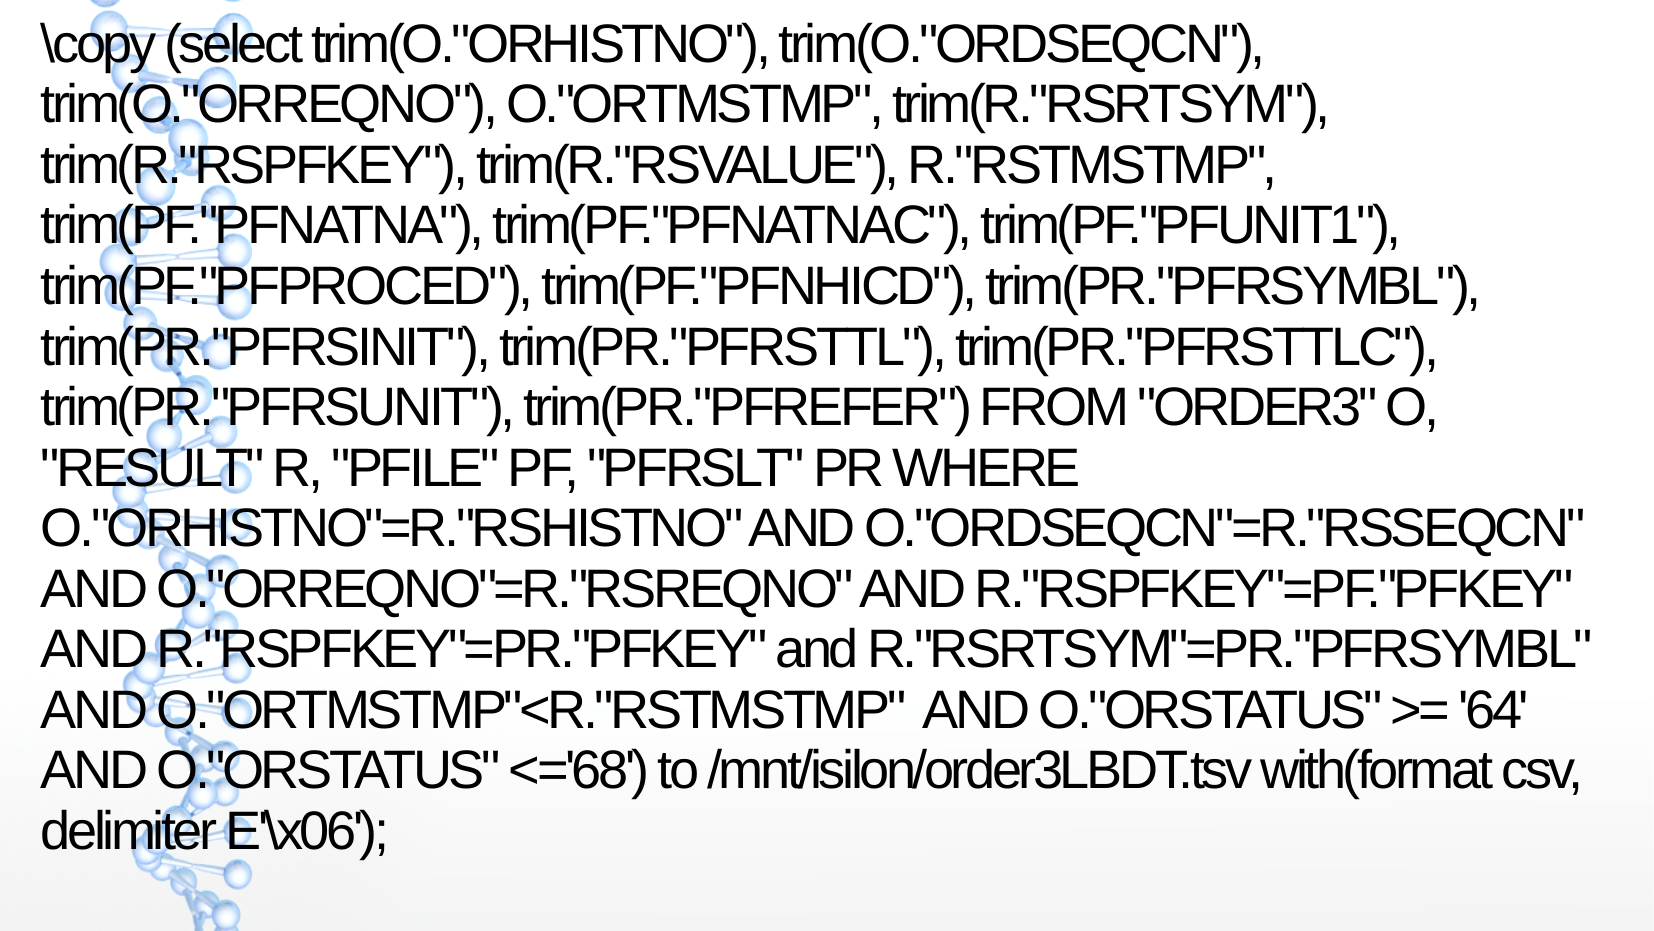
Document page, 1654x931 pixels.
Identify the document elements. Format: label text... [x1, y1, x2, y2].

picture [0, 0, 1654, 931]
text_box \copy (select trim(O."ORHISTNO"), trim(O."ORDSEQCN"), trim(O."ORREQNO"), O."ORTMSTMP", trim(R."RSRTSYM"), trim(R."RSPFKEY"), trim(R."RSVALUE"), R."RSTMSTMP", trim(PF."PFNATNA"), trim(PF."PFNATNAC"), trim(PF."PFUNIT1"), trim(PF."PFPROCED"), trim(PF."PFNHICD"), trim(PR."PFRSYMBL"), trim(PR."PFRSINIT"), trim(PR."PFRSTTL"), trim(PR."PFRSTTLC"), trim(PR."PFRSUNIT"), trim(PR."PFREFER") FROM "ORDER3" O, "RESULT" R, "PFILE" PF, "PFRSLT" PR WHERE O."ORHISTNO"=R."RSHISTNO" AND O."ORDSEQCN"=R."RSSEQCN" AND O."ORREQNO"=R."RSREQNO" AND R."RSPFKEY"=PF."PFKEY" AND R."RSPFKEY"=PR."PFKEY" and R."RSRTSYM"=PR."PFRSYMBL" AND O."ORTMSTMP"<R."RSTMSTMP" AND O."ORSTATUS" >= '64' AND O."ORSTATUS" <='68') to /mnt/isilon/order3LBDT.tsv with(format csv, delimiter E'\x06'); [26, 5, 1636, 931]
